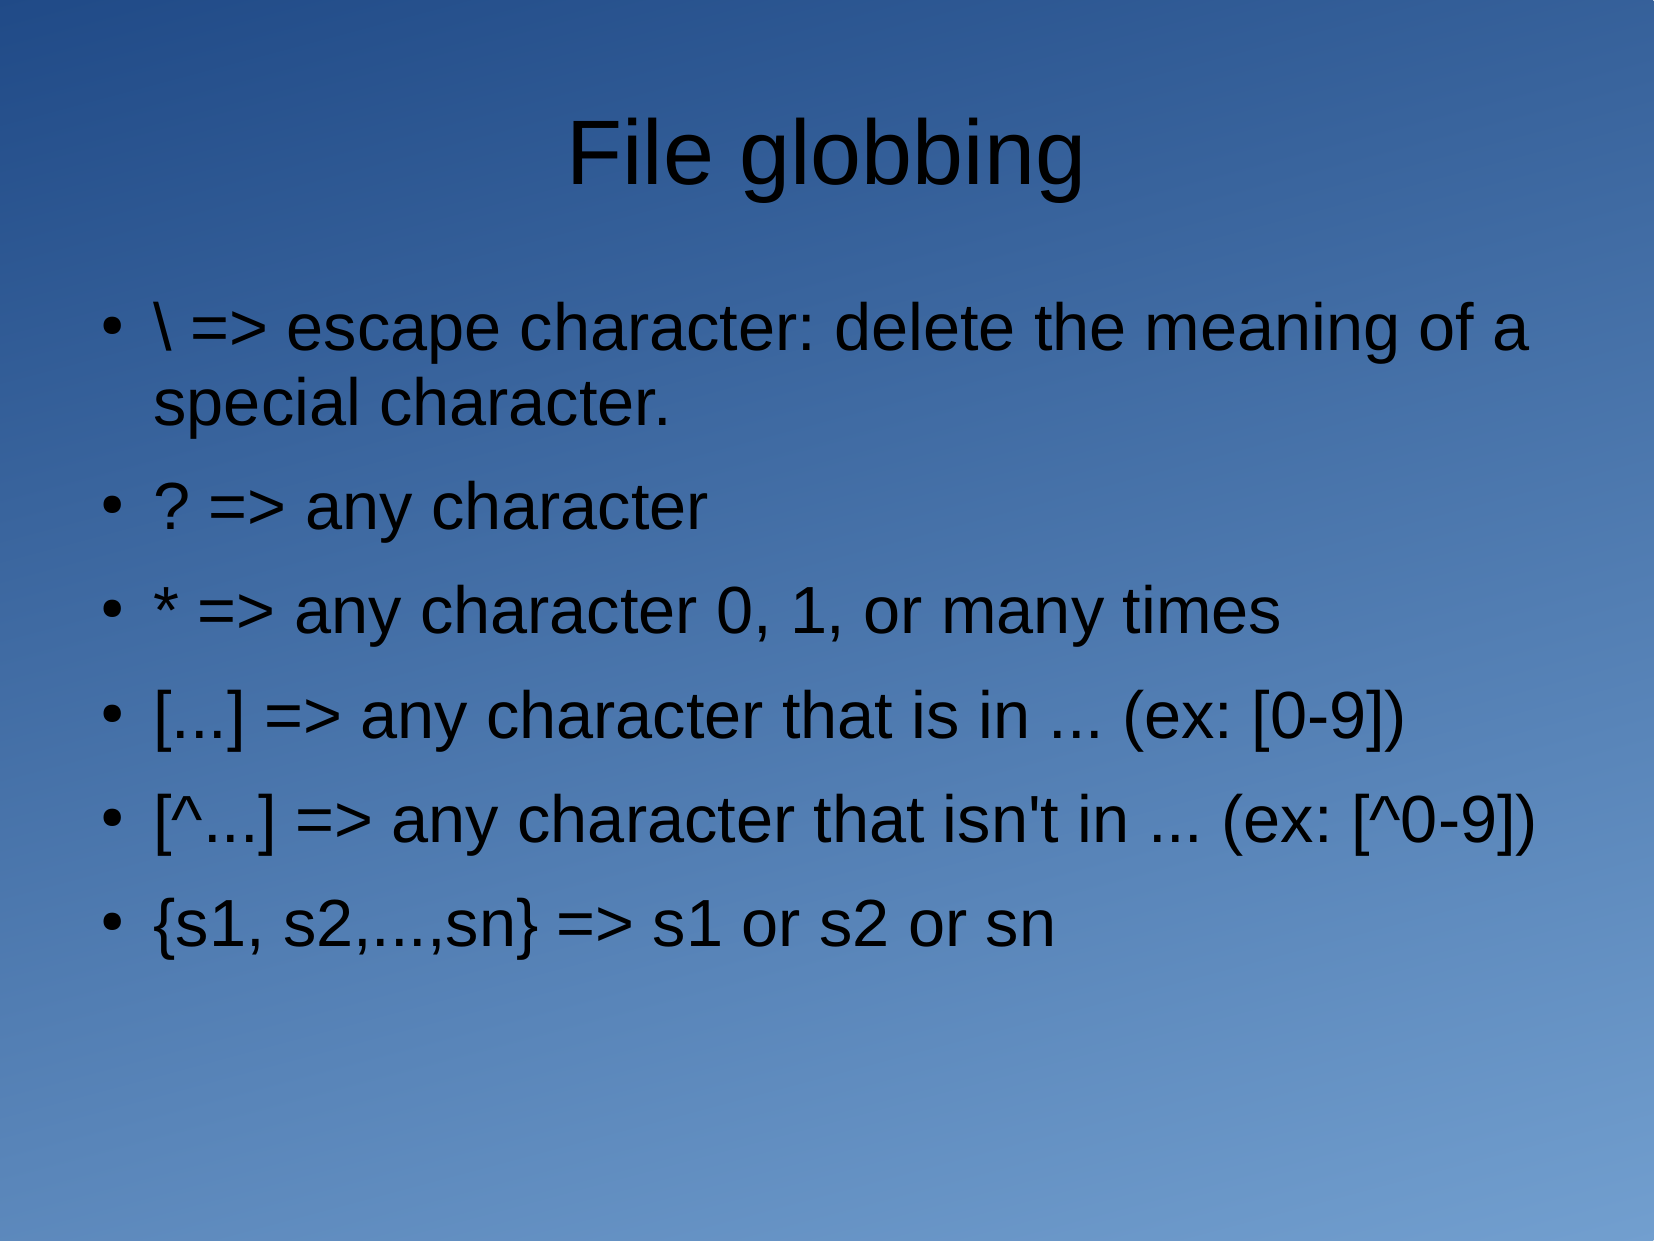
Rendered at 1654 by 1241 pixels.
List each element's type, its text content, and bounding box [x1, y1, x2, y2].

title File globbing [82, 49, 1571, 257]
list \ => escape character: delete the meaning of a special character. ? => any character * => any character 0, 1, or many times [...] => any character that is in ... (ex: [0-9]) [^...] => any character that isn't in ... (ex: [^0-9]) {s1, s2,...,sn} => s1 or s2 or sn [82, 290, 1571, 1010]
